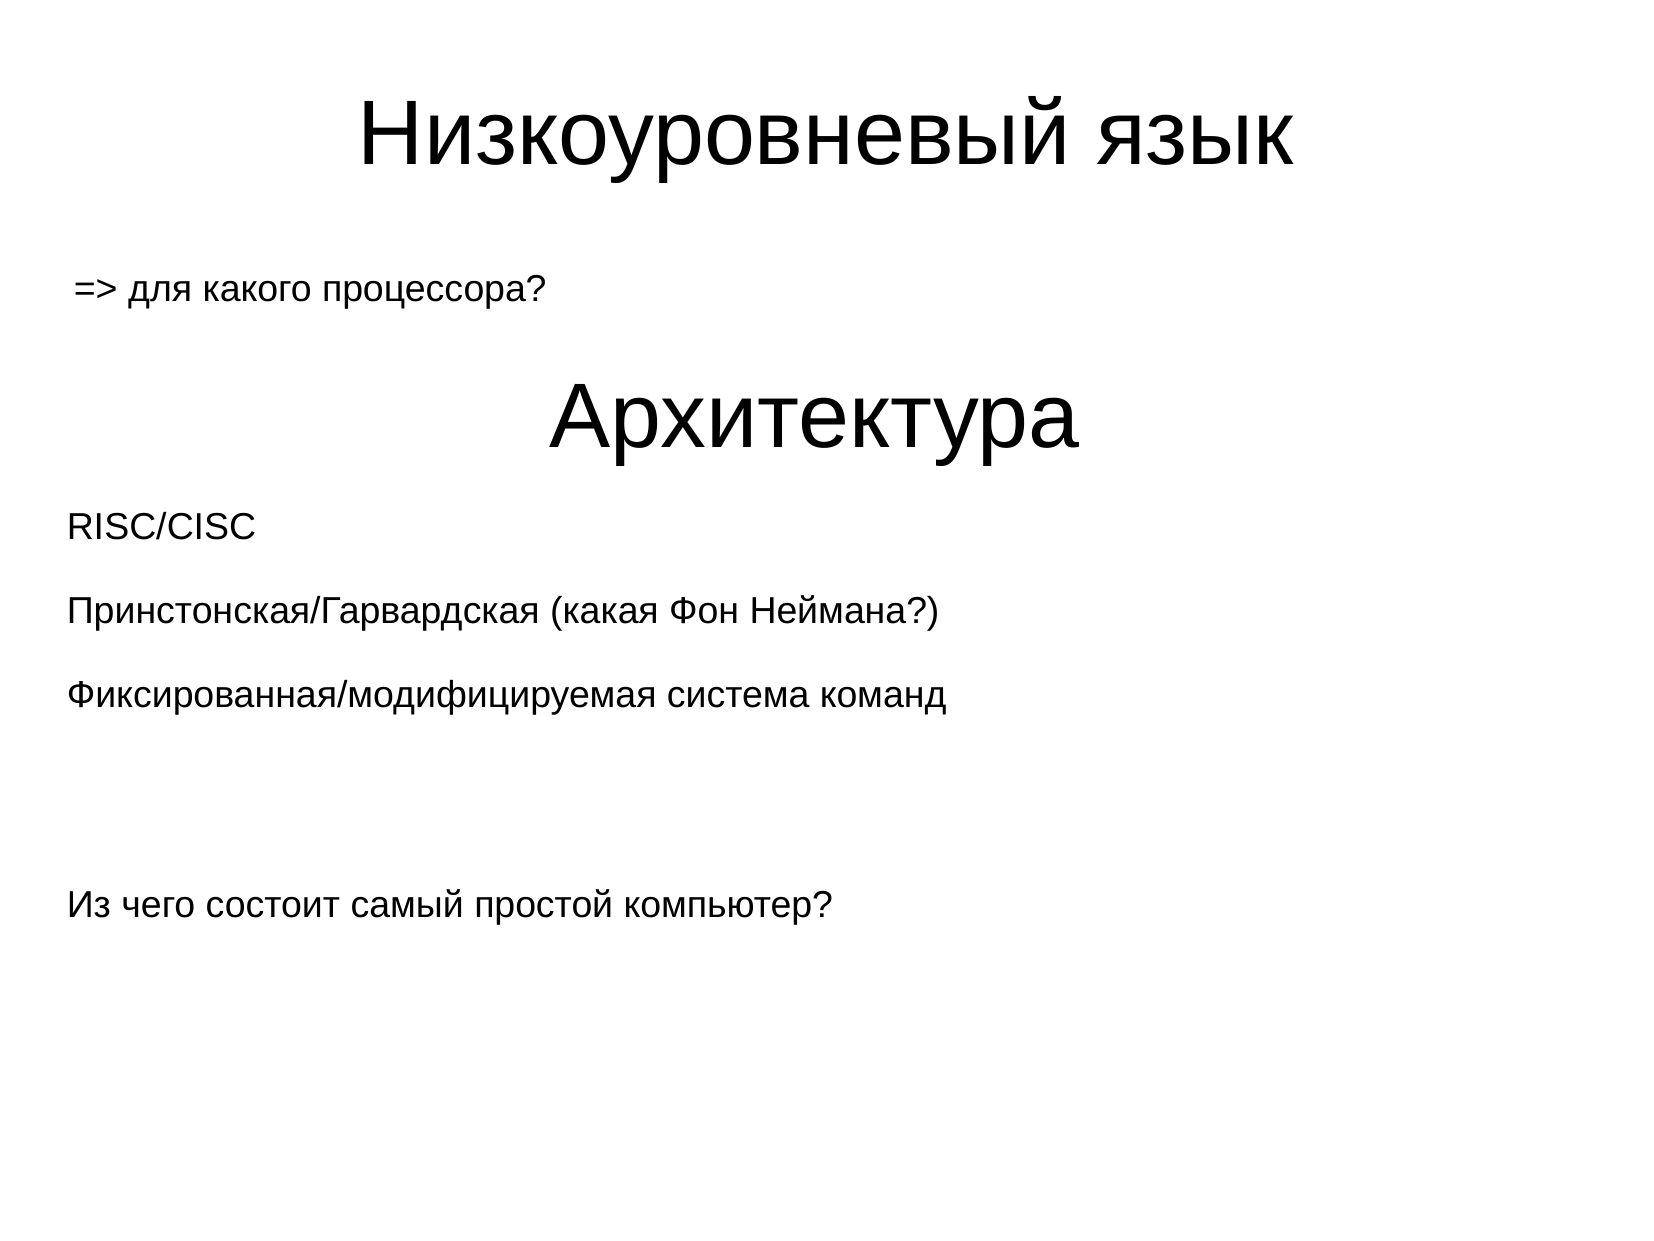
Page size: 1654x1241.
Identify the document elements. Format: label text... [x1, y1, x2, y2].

title Архитектура [70, 312, 1560, 520]
title Низкоуровневый язык [82, 29, 1571, 237]
text_box => для какого процессора? [59, 259, 562, 400]
text_box RISC/CISC Принстонская/Гарвардская (какая Фон Неймана?) Фиксированная/модифицируемая система команд Из чего состоит самый простой компьютер? [52, 498, 963, 929]
title [82, 732, 1571, 940]
